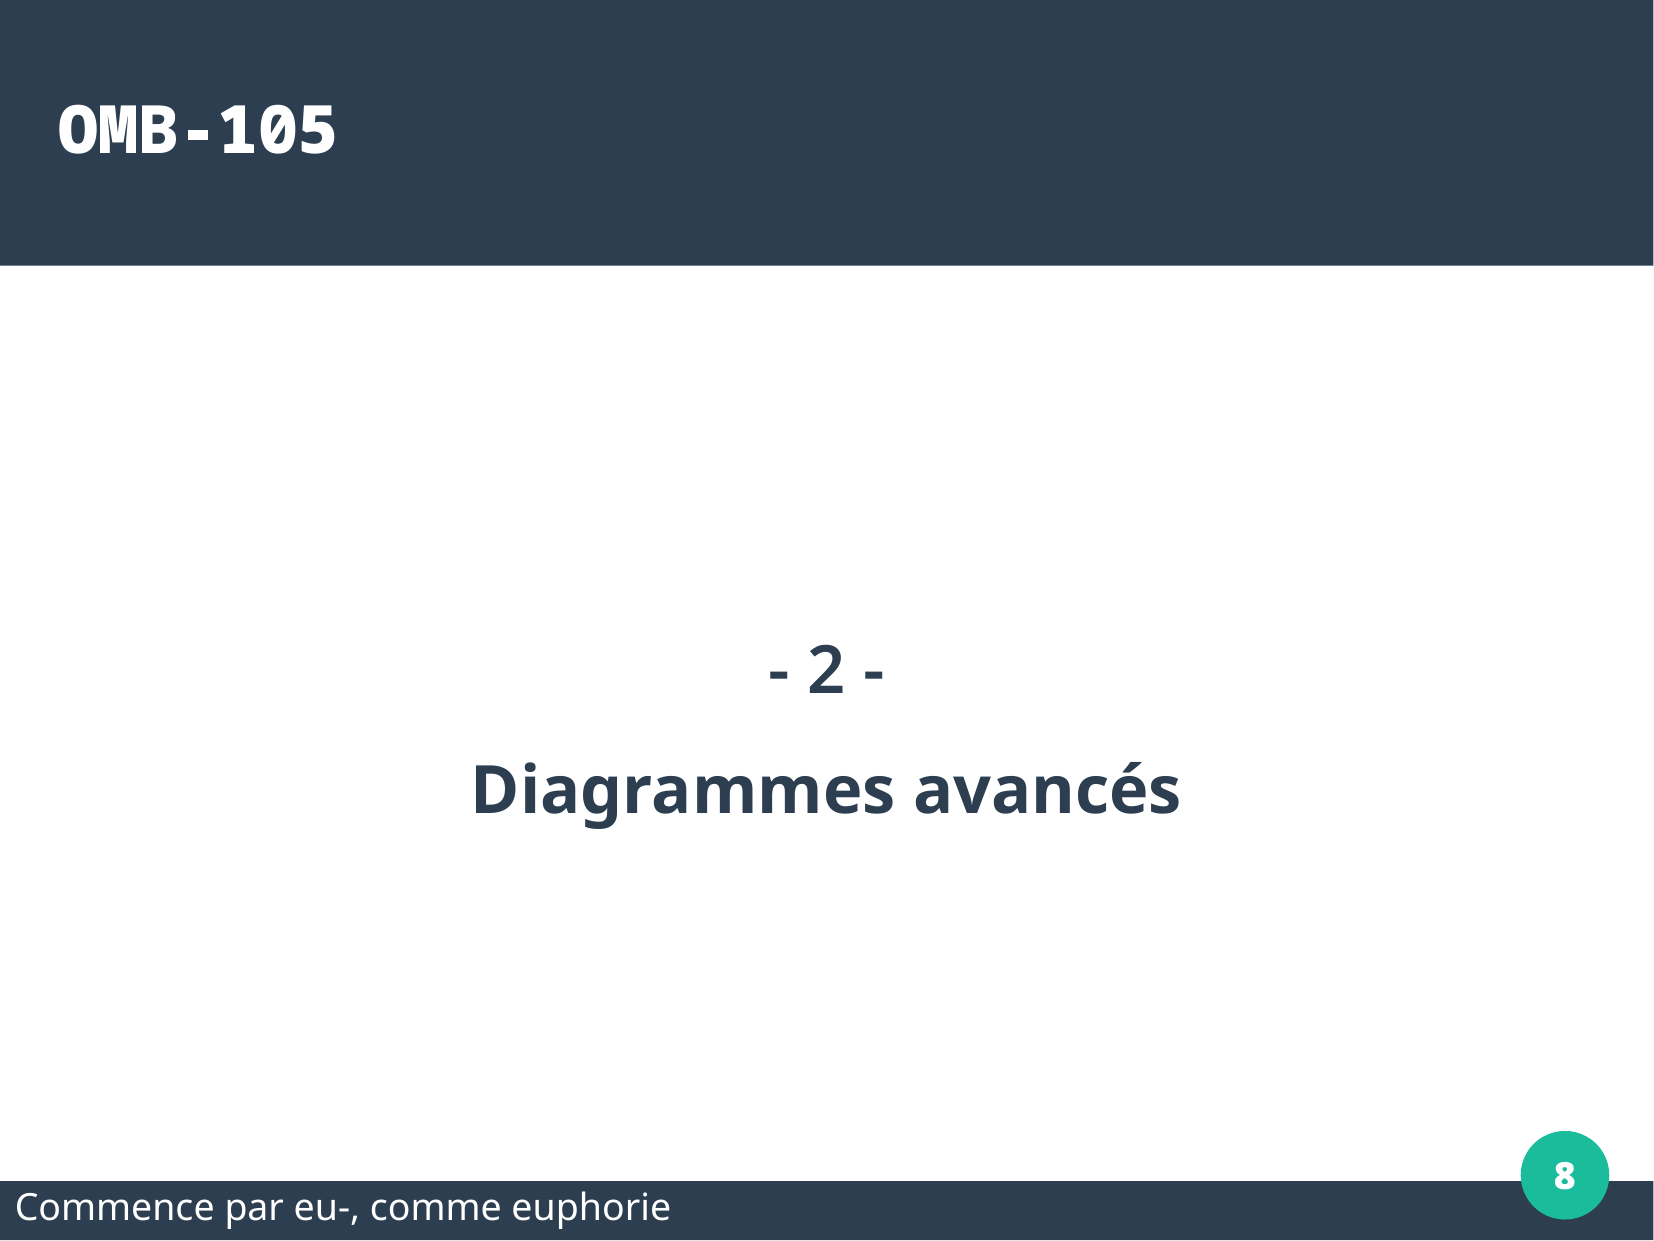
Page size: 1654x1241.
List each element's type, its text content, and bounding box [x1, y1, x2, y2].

title OMB-105 [59, 49, 1595, 207]
text_box Commence par eu-, comme euphorie [0, 1173, 1501, 1241]
list - 2 - Diagrammes avancés [0, 270, 1654, 1186]
